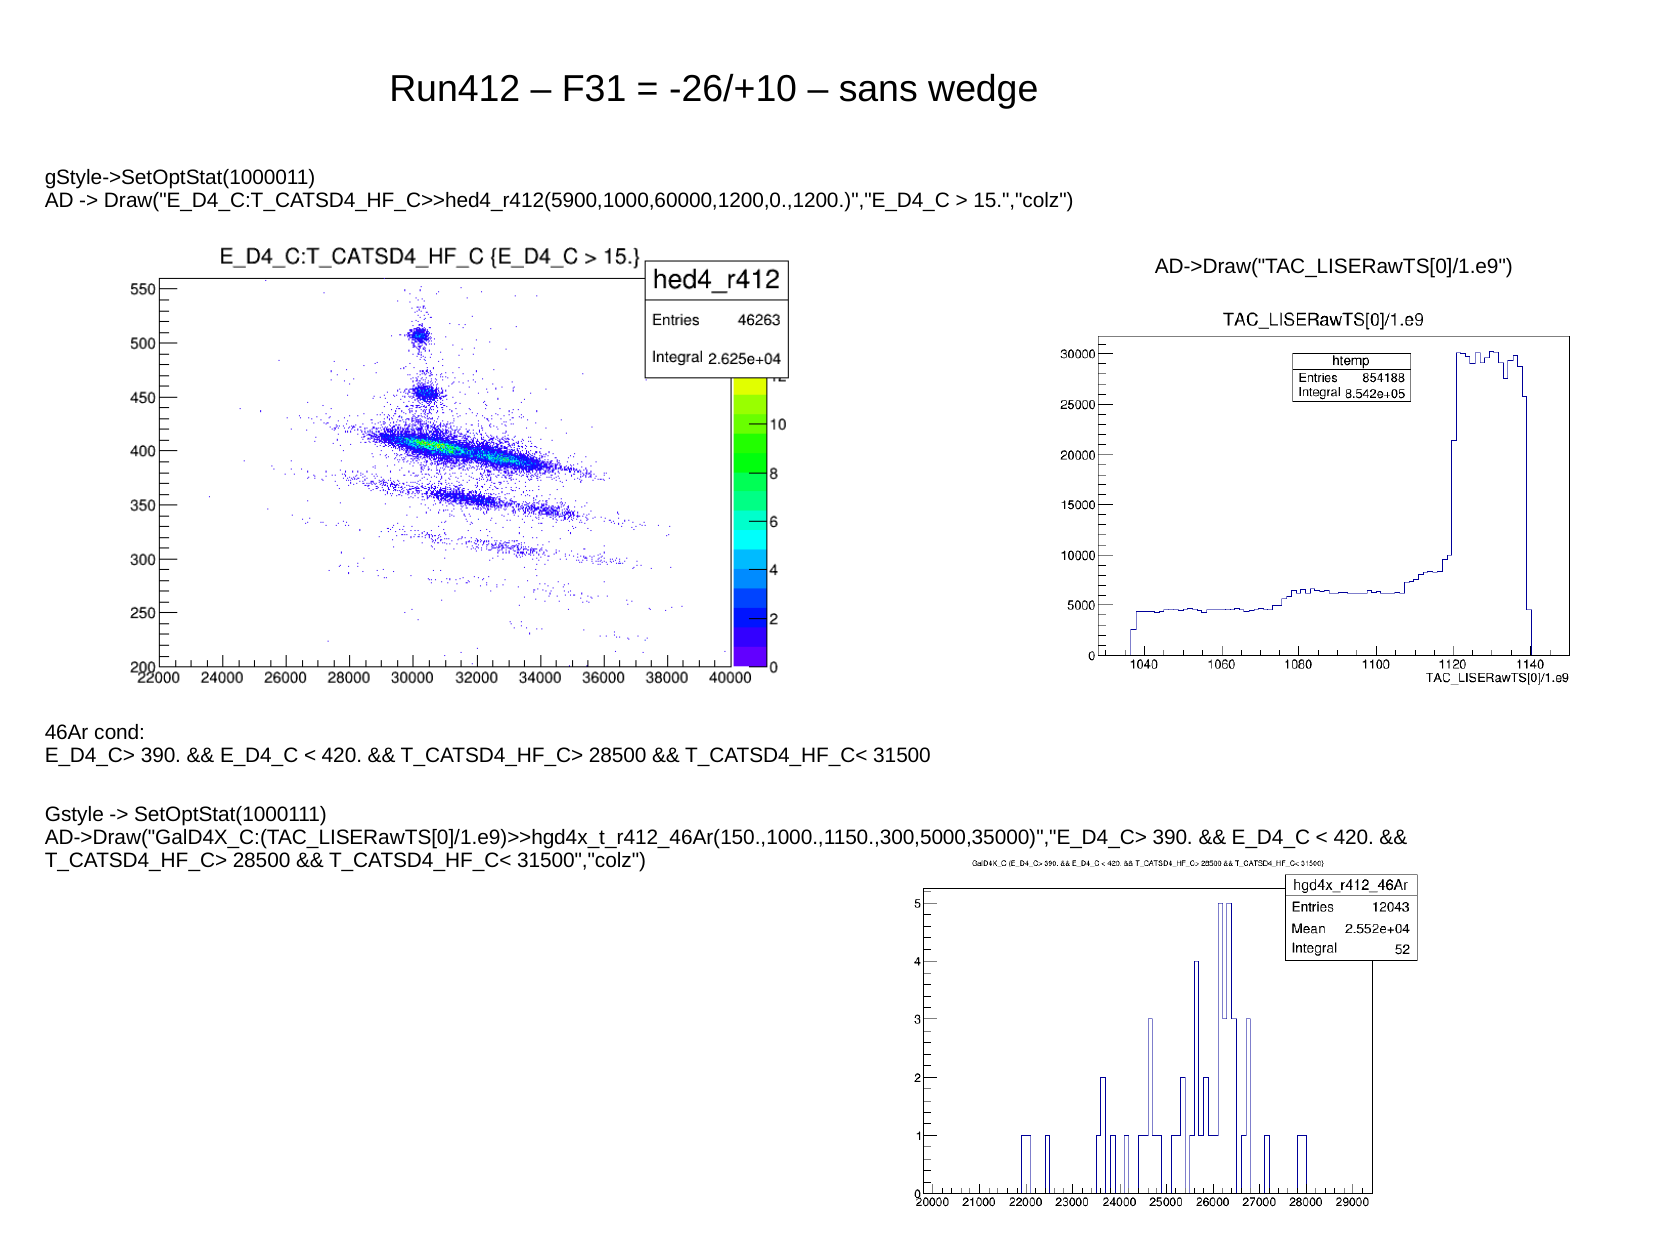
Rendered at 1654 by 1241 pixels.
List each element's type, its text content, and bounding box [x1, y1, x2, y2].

text_box gStyle->SetOptStat(1000011) AD -> Draw("E_D4_C:T_CATSD4_HF_C>>hed4_r412(5900,1000,60000,1200,0.,1200.)","E_D4_C > 15.","colz") [30, 135, 1186, 241]
text_box 46Ar cond: E_D4_C> 390. && E_D4_C < 420. && T_CATSD4_HF_C> 28500 && T_CATSD4_HF_C< 31500 [30, 690, 1186, 795]
picture [1050, 304, 1583, 691]
text_box AD->Draw("TAC_LISERawTS[0]/1.e9") [1140, 246, 1558, 286]
picture [900, 854, 1422, 1225]
picture [120, 239, 795, 695]
text_box Gstyle -> SetOptStat(1000111) AD->Draw("GalD4X_C:(TAC_LISERawTS[0]/1.e9)>>hgd4x_t_r412_46Ar(150.,1000.,1150.,300,5000,35000)","E_D4_C> 390. && E_D4_C < 420. && T_CATSD4_HF_C> 28500 && T_CATSD4_HF_C< 31500","colz") [30, 795, 1531, 936]
text_box Run412 – F31 = -26/+10 – sans wedge [374, 60, 1306, 117]
